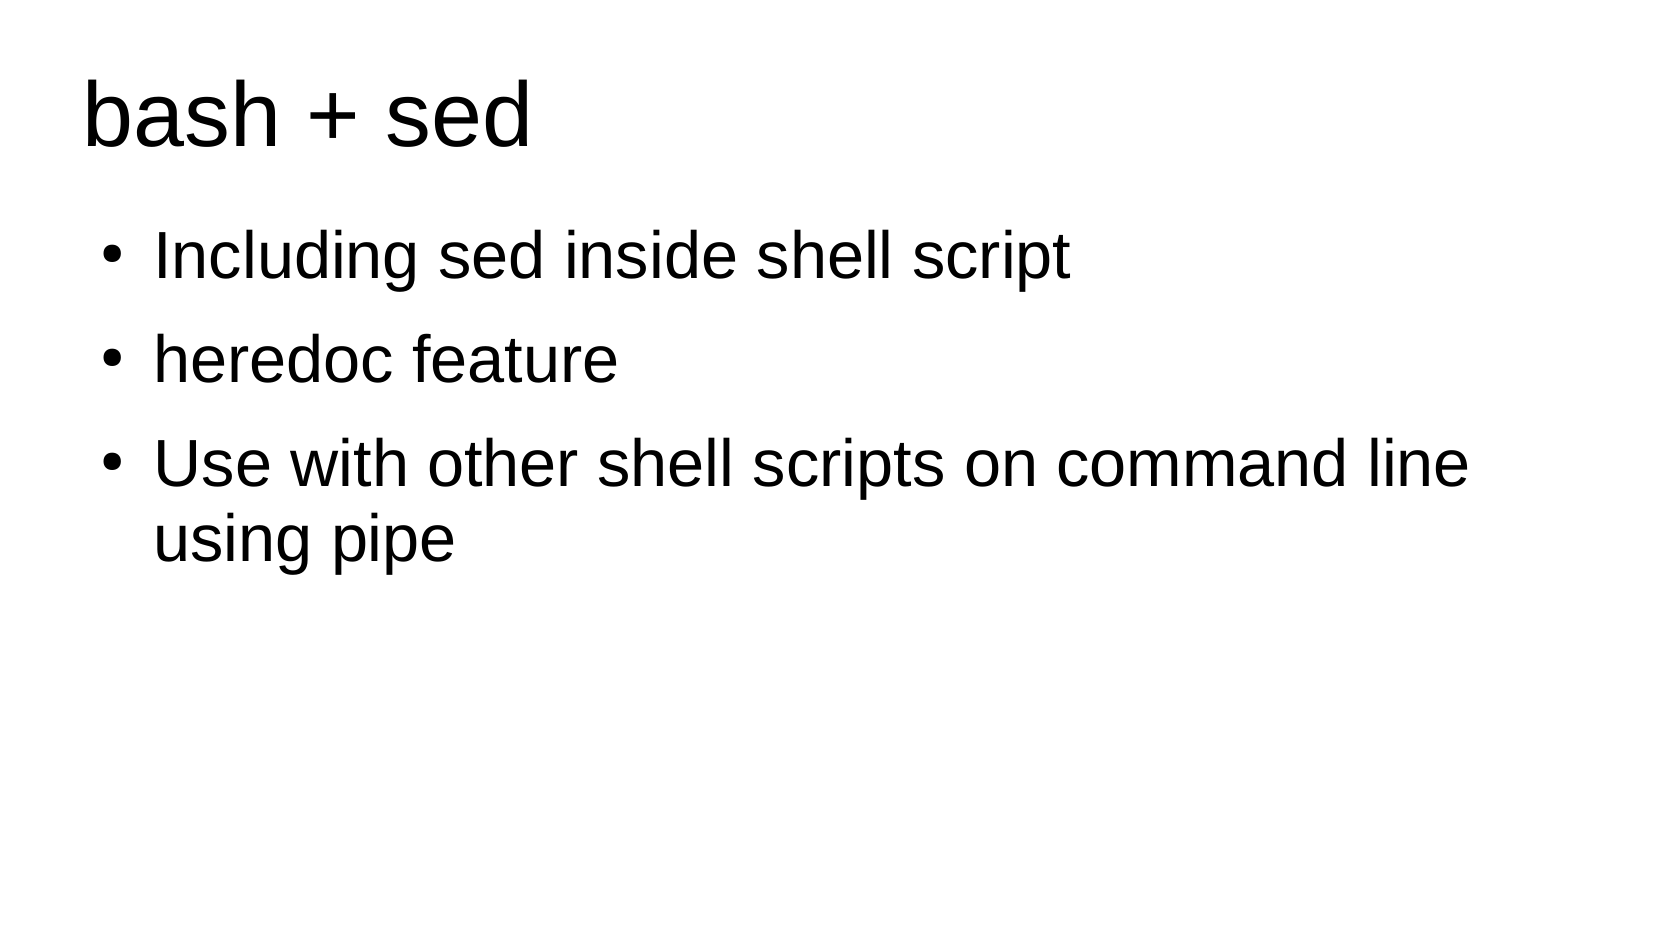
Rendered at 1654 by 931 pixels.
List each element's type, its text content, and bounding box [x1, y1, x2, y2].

title bash + sed [82, 37, 1571, 193]
list Including sed inside shell script heredoc feature Use with other shell scripts on command line using pipe [82, 217, 1571, 758]
